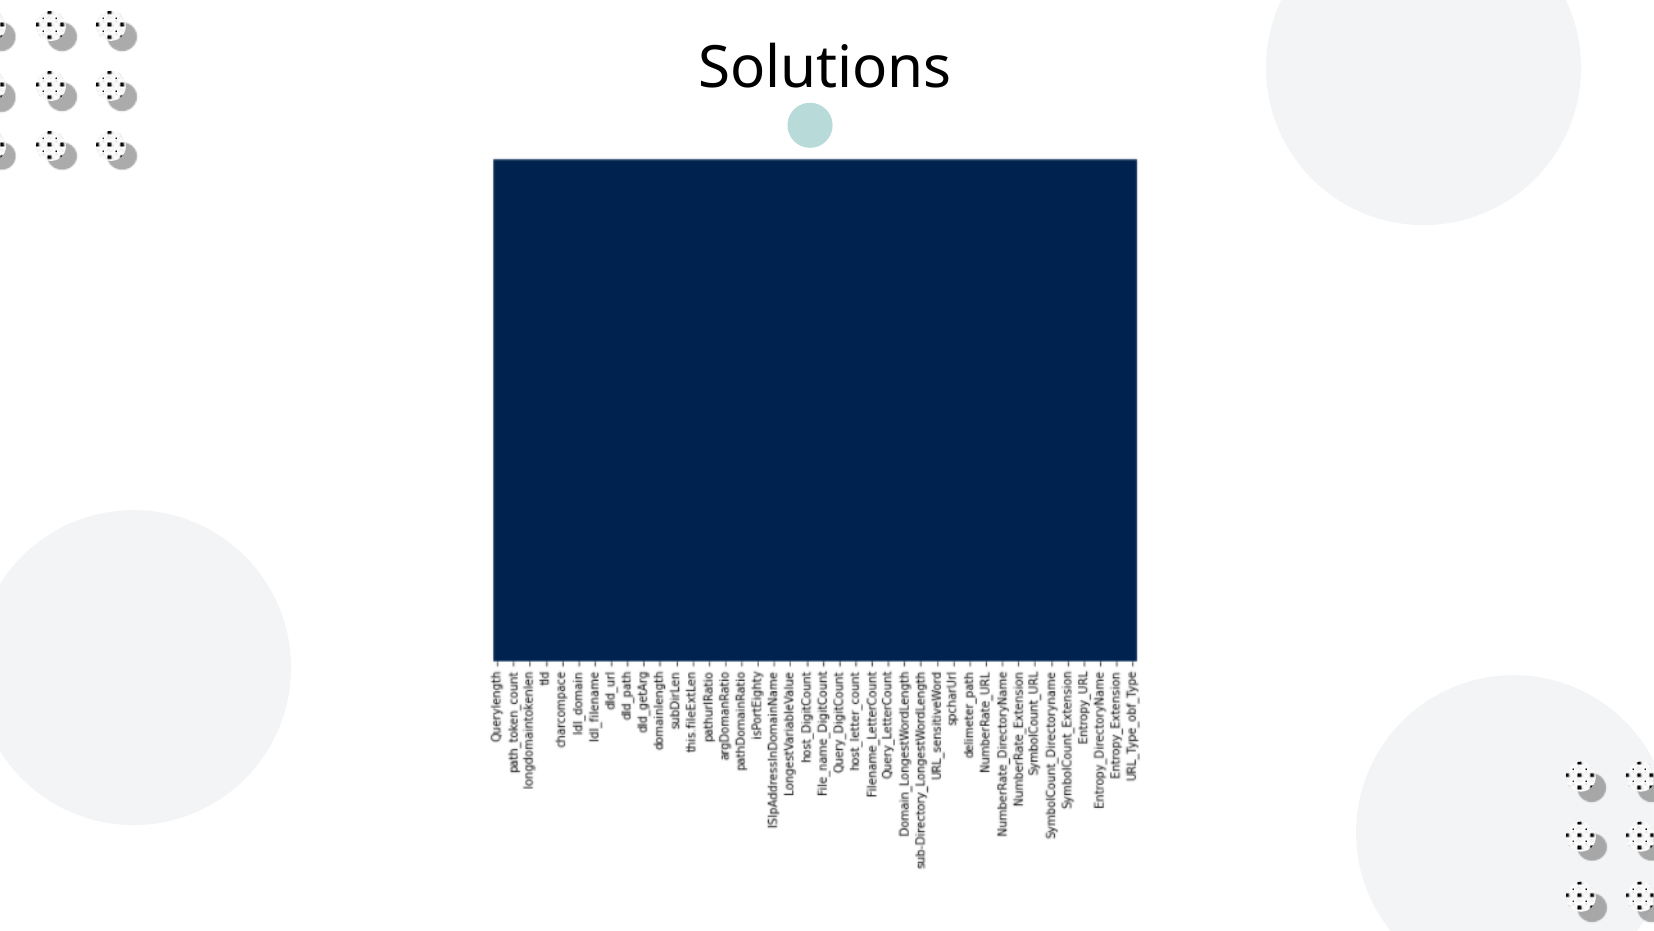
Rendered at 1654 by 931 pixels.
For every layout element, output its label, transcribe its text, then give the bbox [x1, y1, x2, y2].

picture [1625, 881, 1654, 912]
picture [35, 70, 66, 101]
picture [35, 10, 66, 41]
picture [487, 154, 1145, 876]
picture [1565, 761, 1596, 792]
text_box Solutions [420, 17, 1231, 115]
picture [95, 10, 126, 41]
picture [0, 133, 7, 159]
picture [0, 74, 6, 99]
picture [0, 13, 6, 38]
picture [1565, 821, 1596, 852]
picture [1565, 881, 1596, 912]
picture [35, 130, 67, 161]
picture [95, 130, 127, 161]
picture [95, 70, 126, 101]
picture [1625, 821, 1654, 852]
picture [1625, 761, 1654, 792]
text_box [787, 102, 833, 148]
